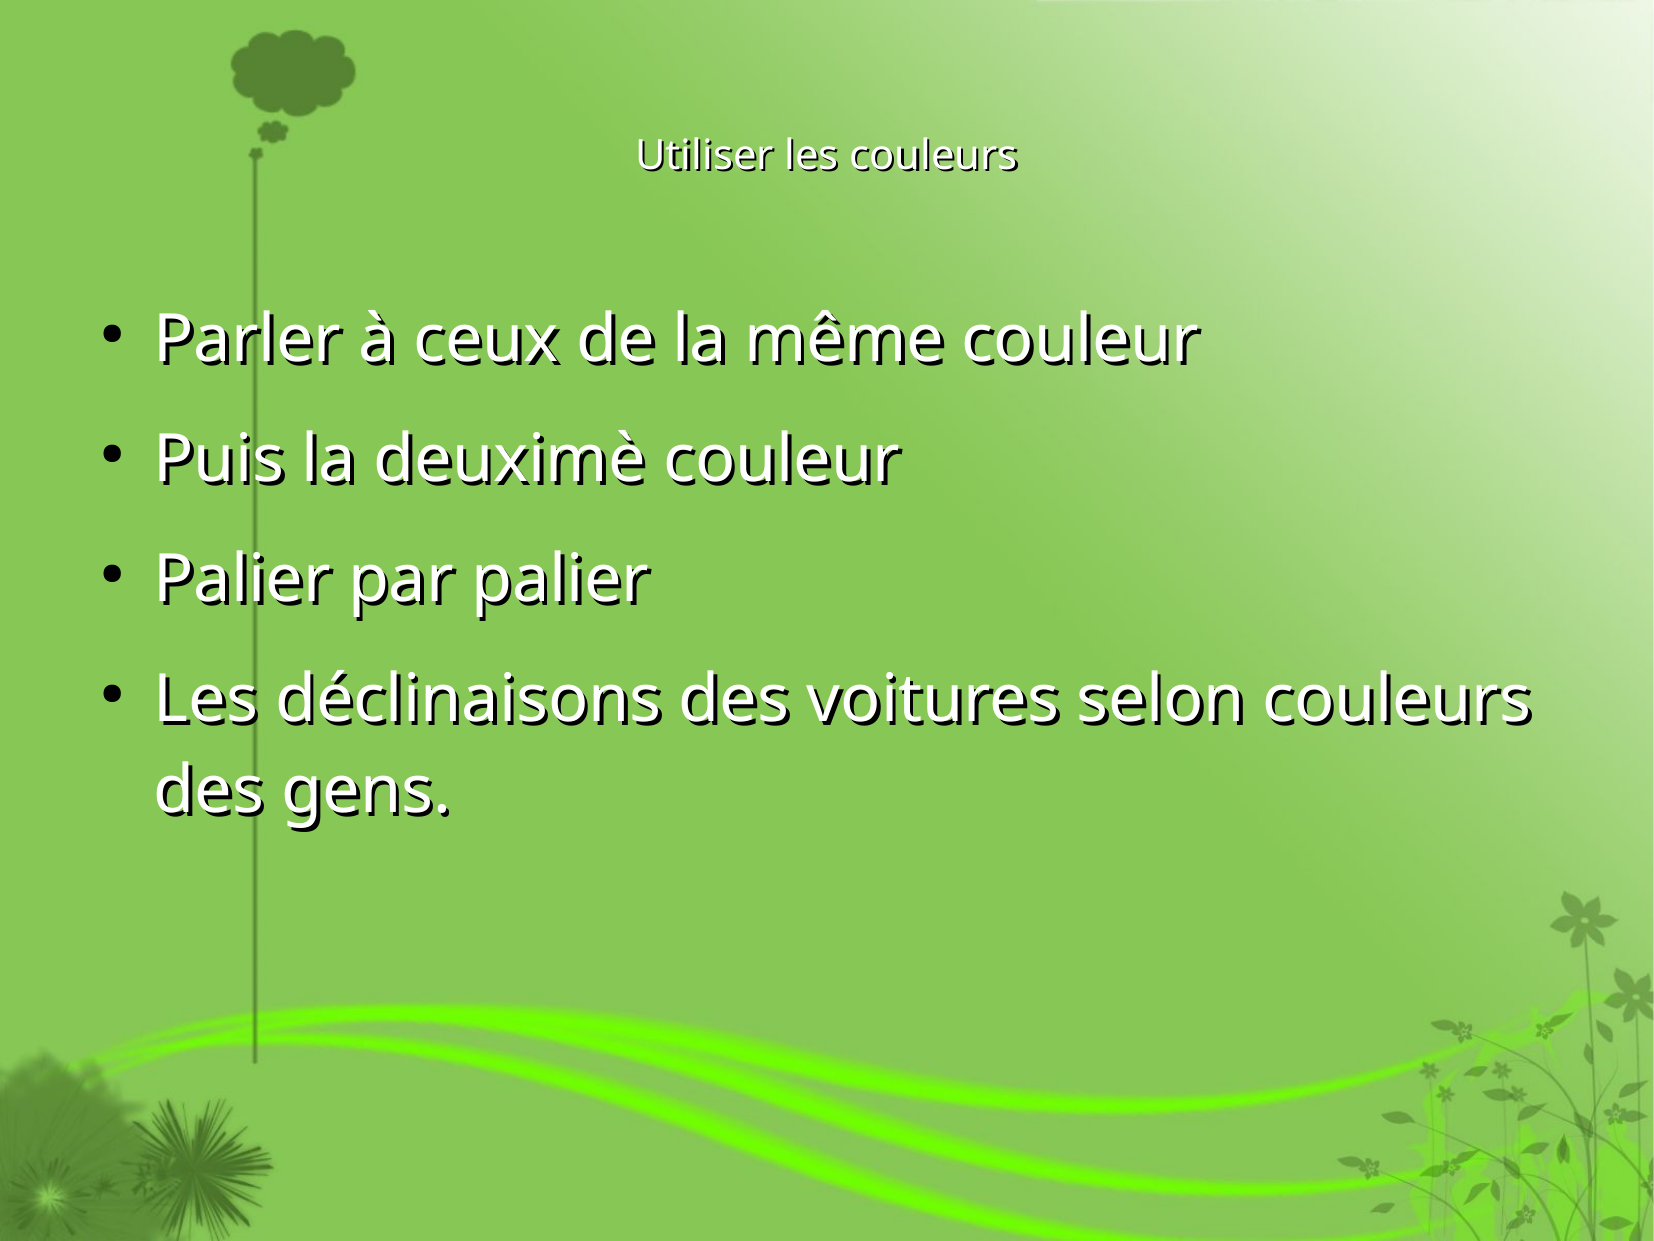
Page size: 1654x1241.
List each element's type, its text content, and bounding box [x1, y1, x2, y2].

title Utiliser les couleurs [82, 49, 1571, 257]
picture [0, 0, 1654, 1241]
list Parler à ceux de la même couleur Puis la deuximè couleur Palier par palier Les déclinaisons des voitures selon couleurs des gens. [82, 290, 1571, 1010]
